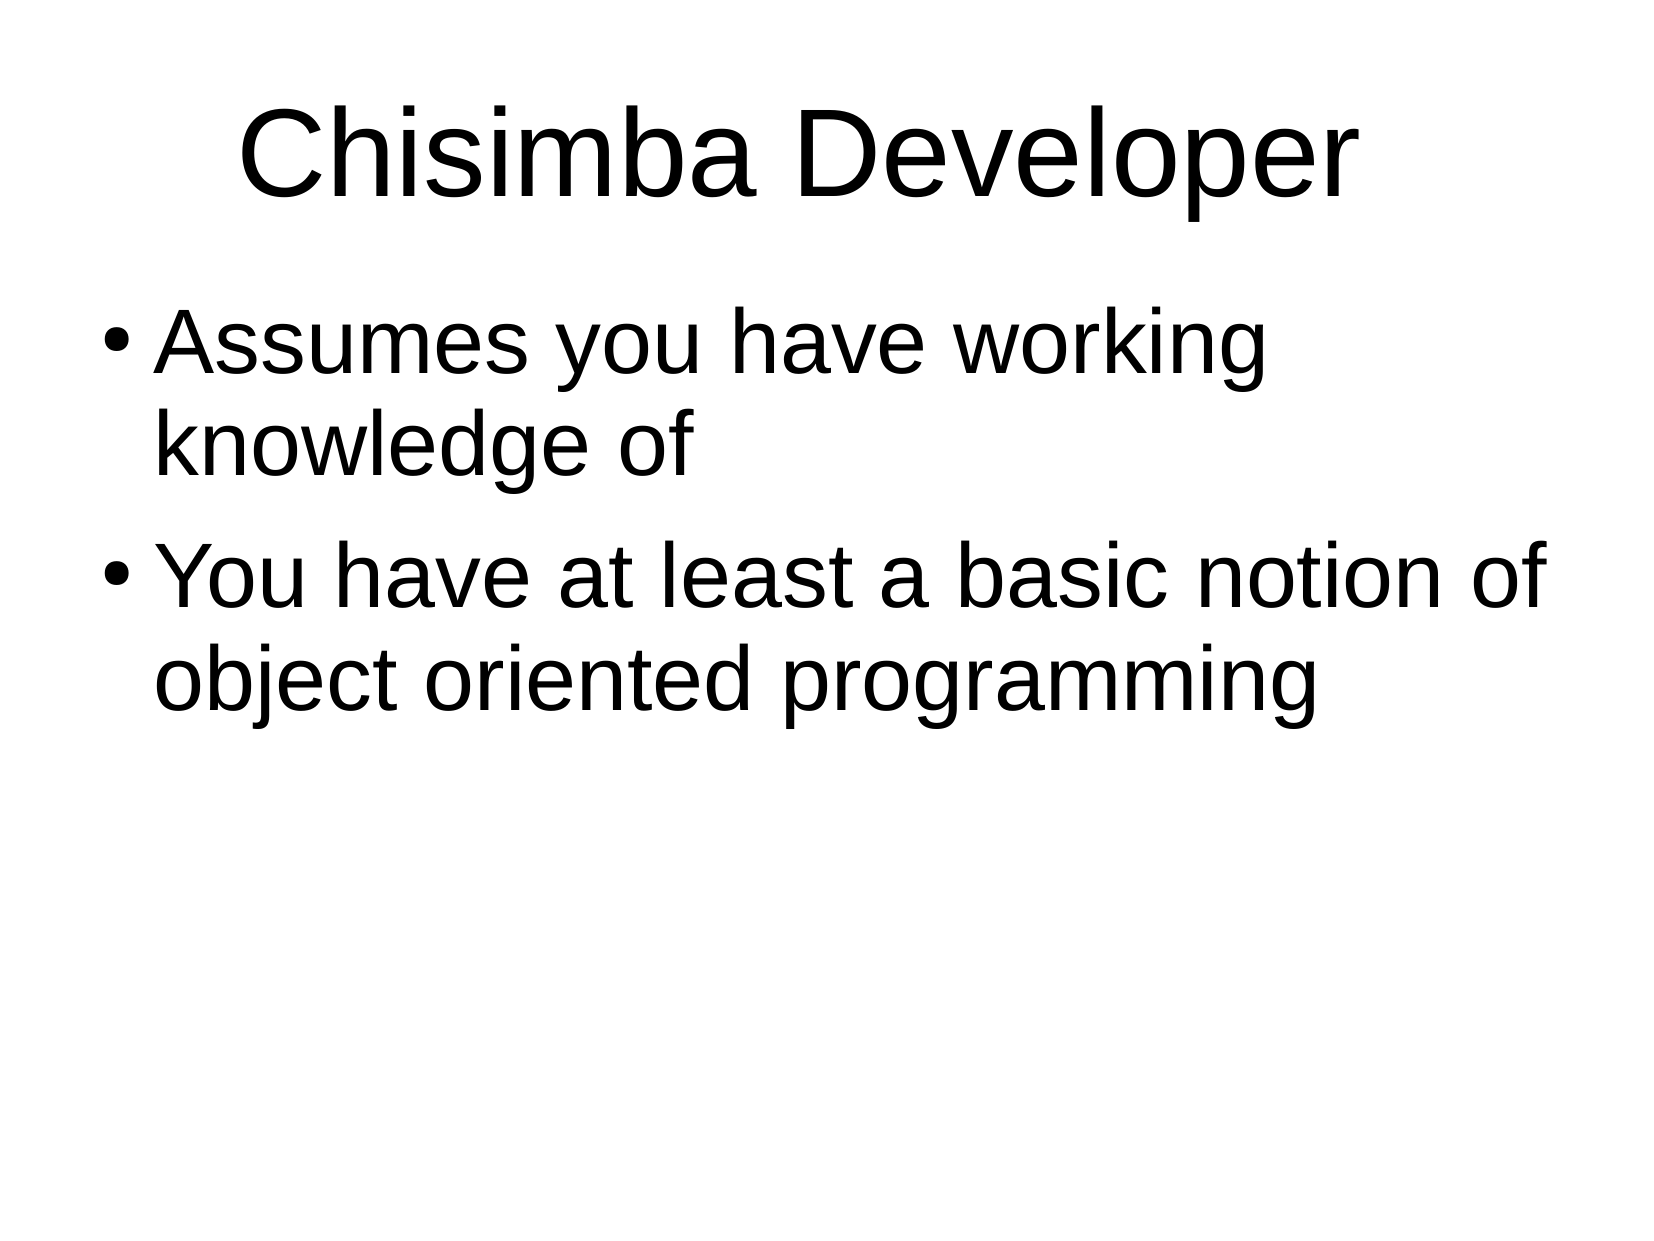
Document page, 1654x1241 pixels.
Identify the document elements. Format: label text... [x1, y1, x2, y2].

list Assumes you have working knowledge of You have at least a basic notion of object oriented programming [82, 290, 1571, 1109]
title Chisimba Developer [82, 56, 1571, 250]
